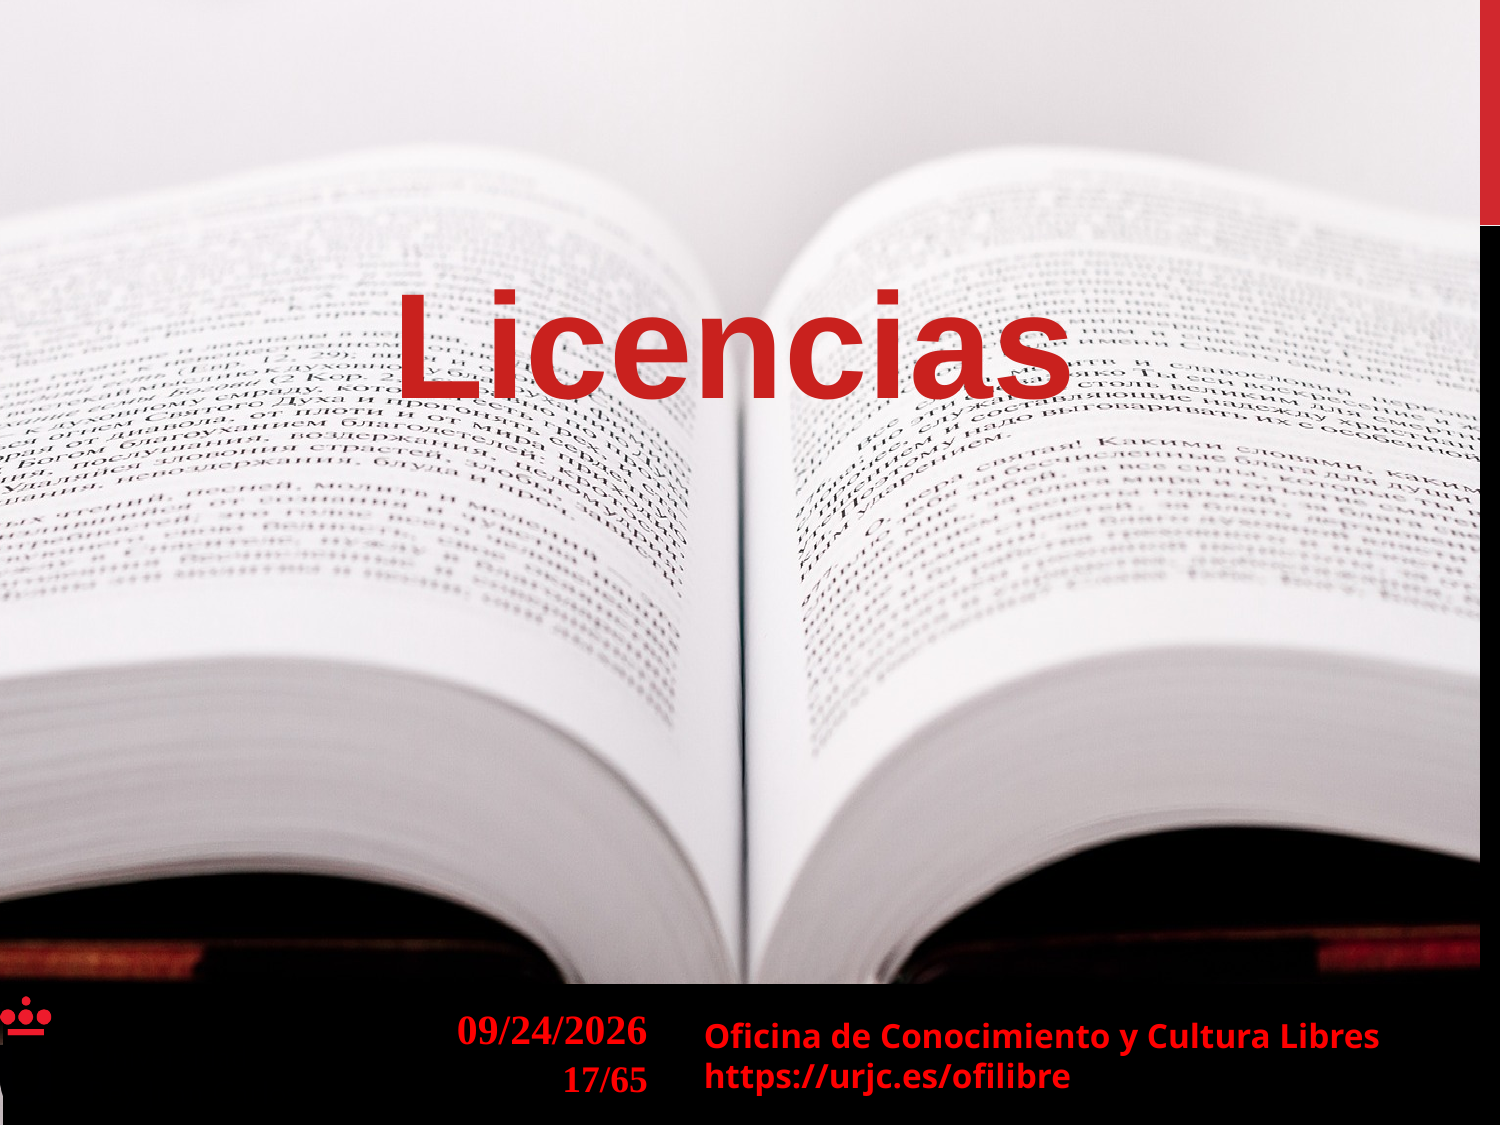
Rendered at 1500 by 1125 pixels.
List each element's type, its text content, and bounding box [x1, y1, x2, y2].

picture [0, 0, 1500, 1014]
text_box Licencias [120, 254, 1351, 605]
title [75, 285, 1425, 661]
